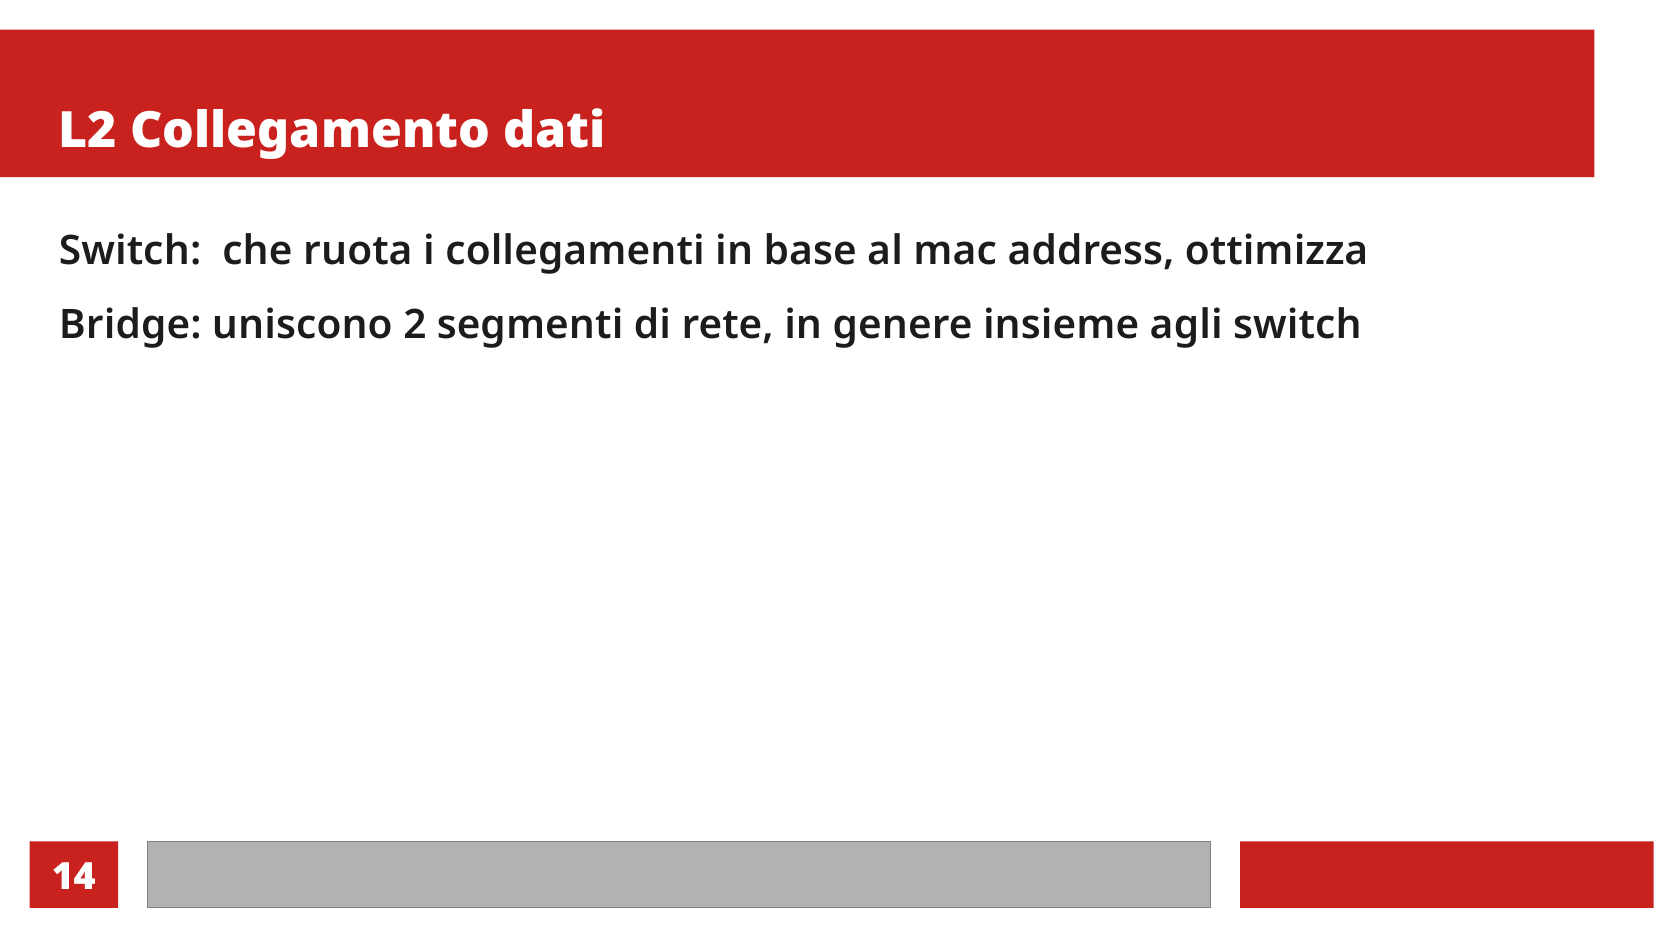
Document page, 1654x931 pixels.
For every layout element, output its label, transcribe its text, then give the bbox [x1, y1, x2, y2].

title L2 Collegamento dati [59, 44, 1595, 163]
list Switch: che ruota i collegamenti in base al mac address, ottimizza Bridge: uniscono 2 segmenti di rete, in genere insieme agli switch [59, 221, 1565, 798]
